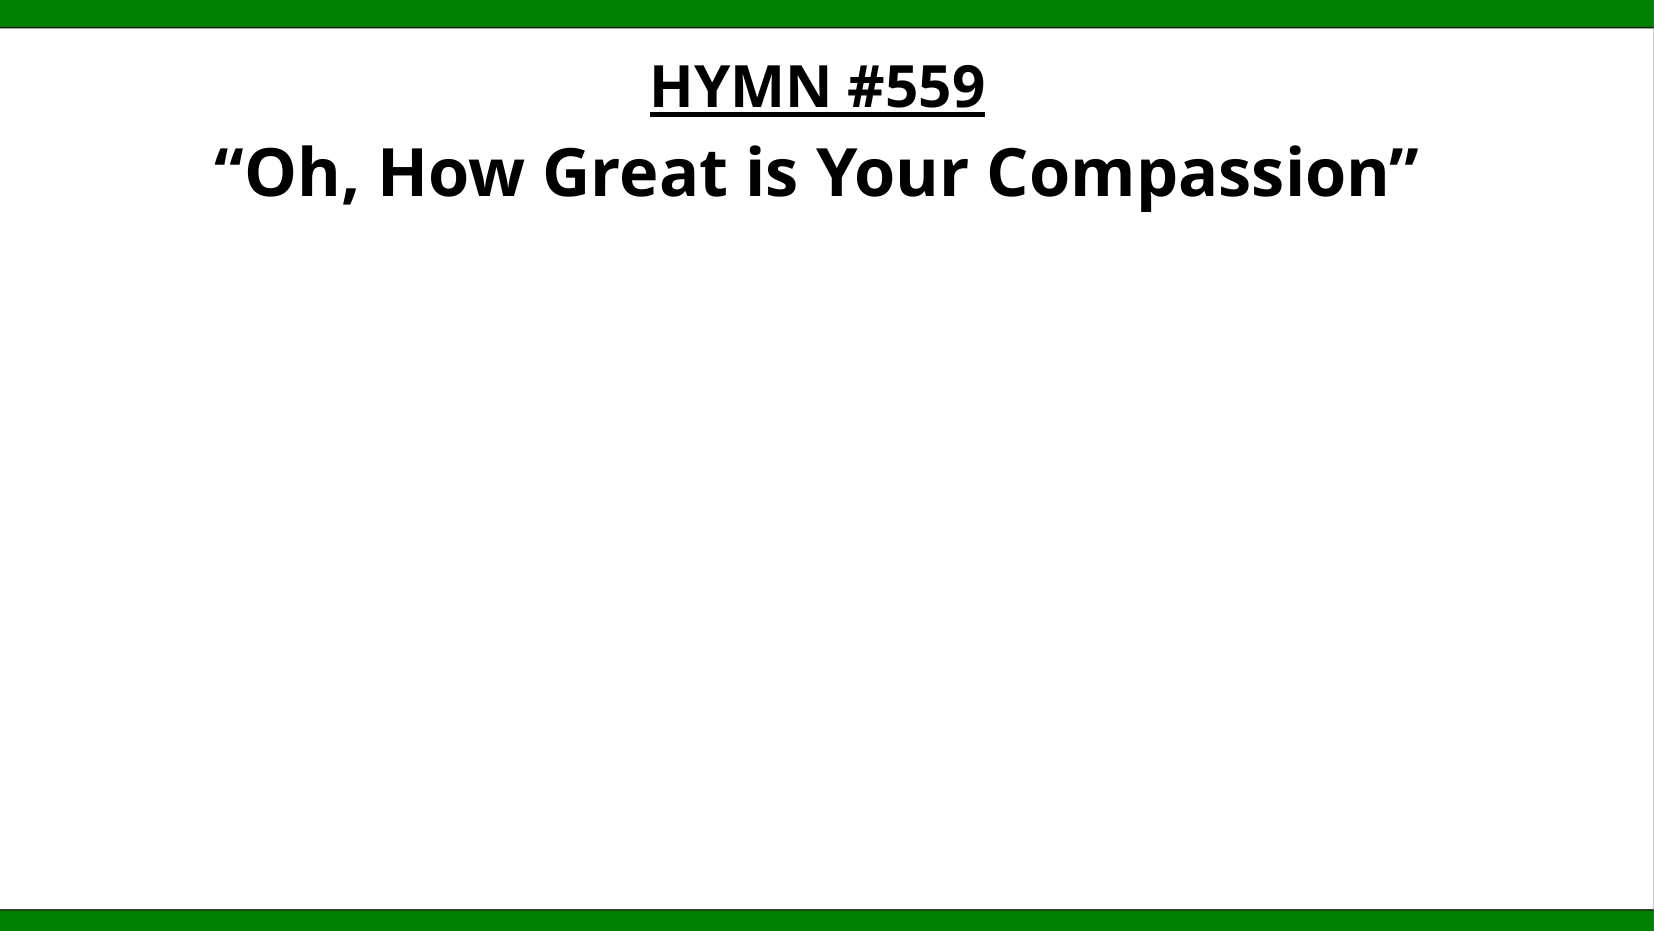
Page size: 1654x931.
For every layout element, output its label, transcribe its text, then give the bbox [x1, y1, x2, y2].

text_box HYMN #559 “Oh, How Great is Your Compassion” [90, 38, 1546, 241]
picture [0, 0, 1654, 931]
